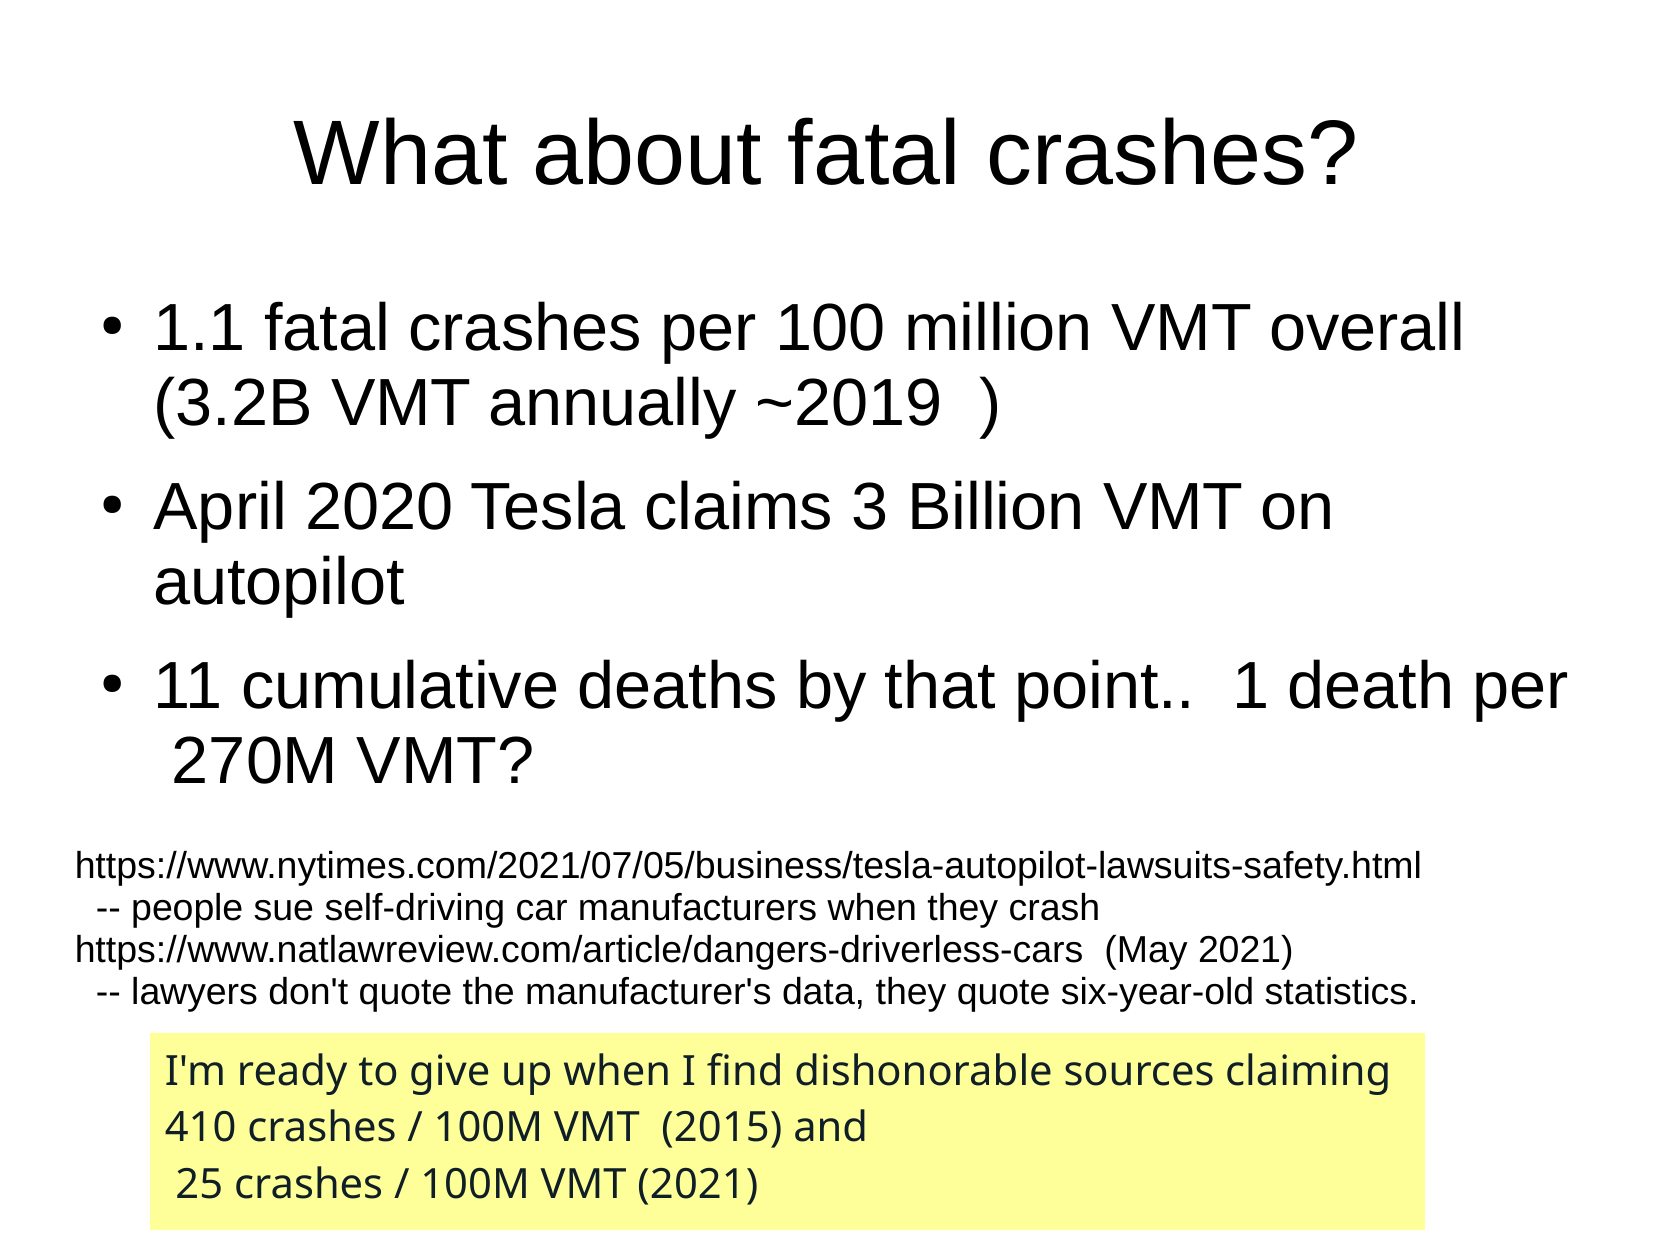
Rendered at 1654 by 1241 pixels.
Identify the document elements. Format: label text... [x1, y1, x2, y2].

text_box https://www.nytimes.com/2021/07/05/business/tesla-autopilot-lawsuits-safety.html -- people sue self-driving car manufacturers when they crash https://www.natlawreview.com/article/dangers-driverless-cars (May 2021) -- lawyers don't quote the manufacturer's data, they quote six-year-old statistics. [60, 837, 1445, 1021]
title What about fatal crashes? [82, 49, 1571, 257]
list 1.1 fatal crashes per 100 million VMT overall (3.2B VMT annually ~2019 ) April 2020 Tesla claims 3 Billion VMT on autopilot 11 cumulative deaths by that point.. 1 death per 270M VMT? [82, 290, 1571, 1109]
text_box I'm ready to give up when I find dishonorable sources claiming 410 crashes / 100M VMT (2015) and 25 crashes / 100M VMT (2021) [150, 1032, 1426, 1231]
